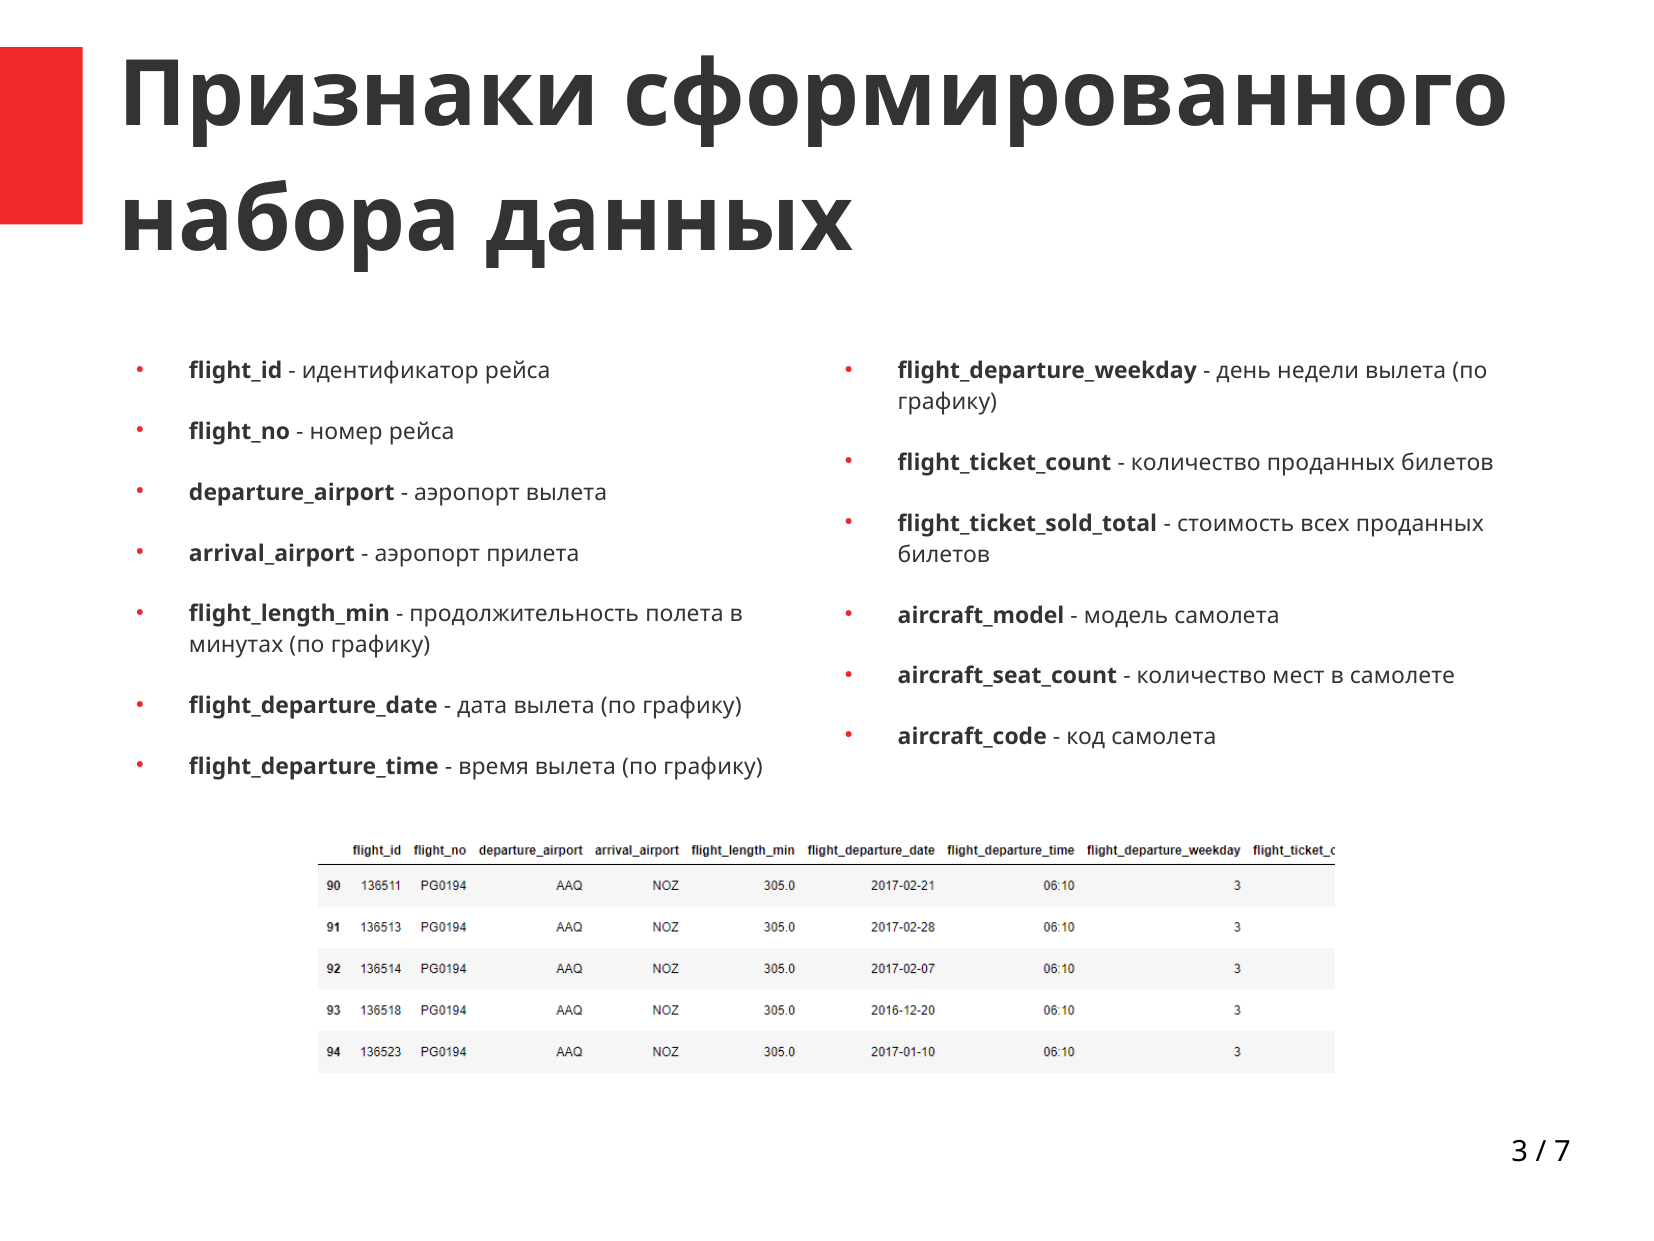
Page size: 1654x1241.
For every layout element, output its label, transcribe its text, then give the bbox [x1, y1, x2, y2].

list flight_departure_weekday - день недели вылета (по графику) flight_ticket_count - количество проданных билетов flight_ticket_sold_total - стоимость всех проданных билетов aircraft_model - модель самолета aircraft_seat_count - количество мест в самолете aircraft_code - код самолета [826, 354, 1583, 827]
list flight_id - идентификатор рейса flight_no - номер рейса departure_airport - аэропорт вылета arrival_airport - аэропорт прилета flight_length_min - продолжительность полета в минутах (по графику) flight_departure_date - дата вылета (по графику) flight_departure_time - время вылета (по графику) [118, 354, 826, 827]
picture [318, 838, 1335, 1076]
title Признаки сформированного набора данных [118, 27, 1571, 278]
